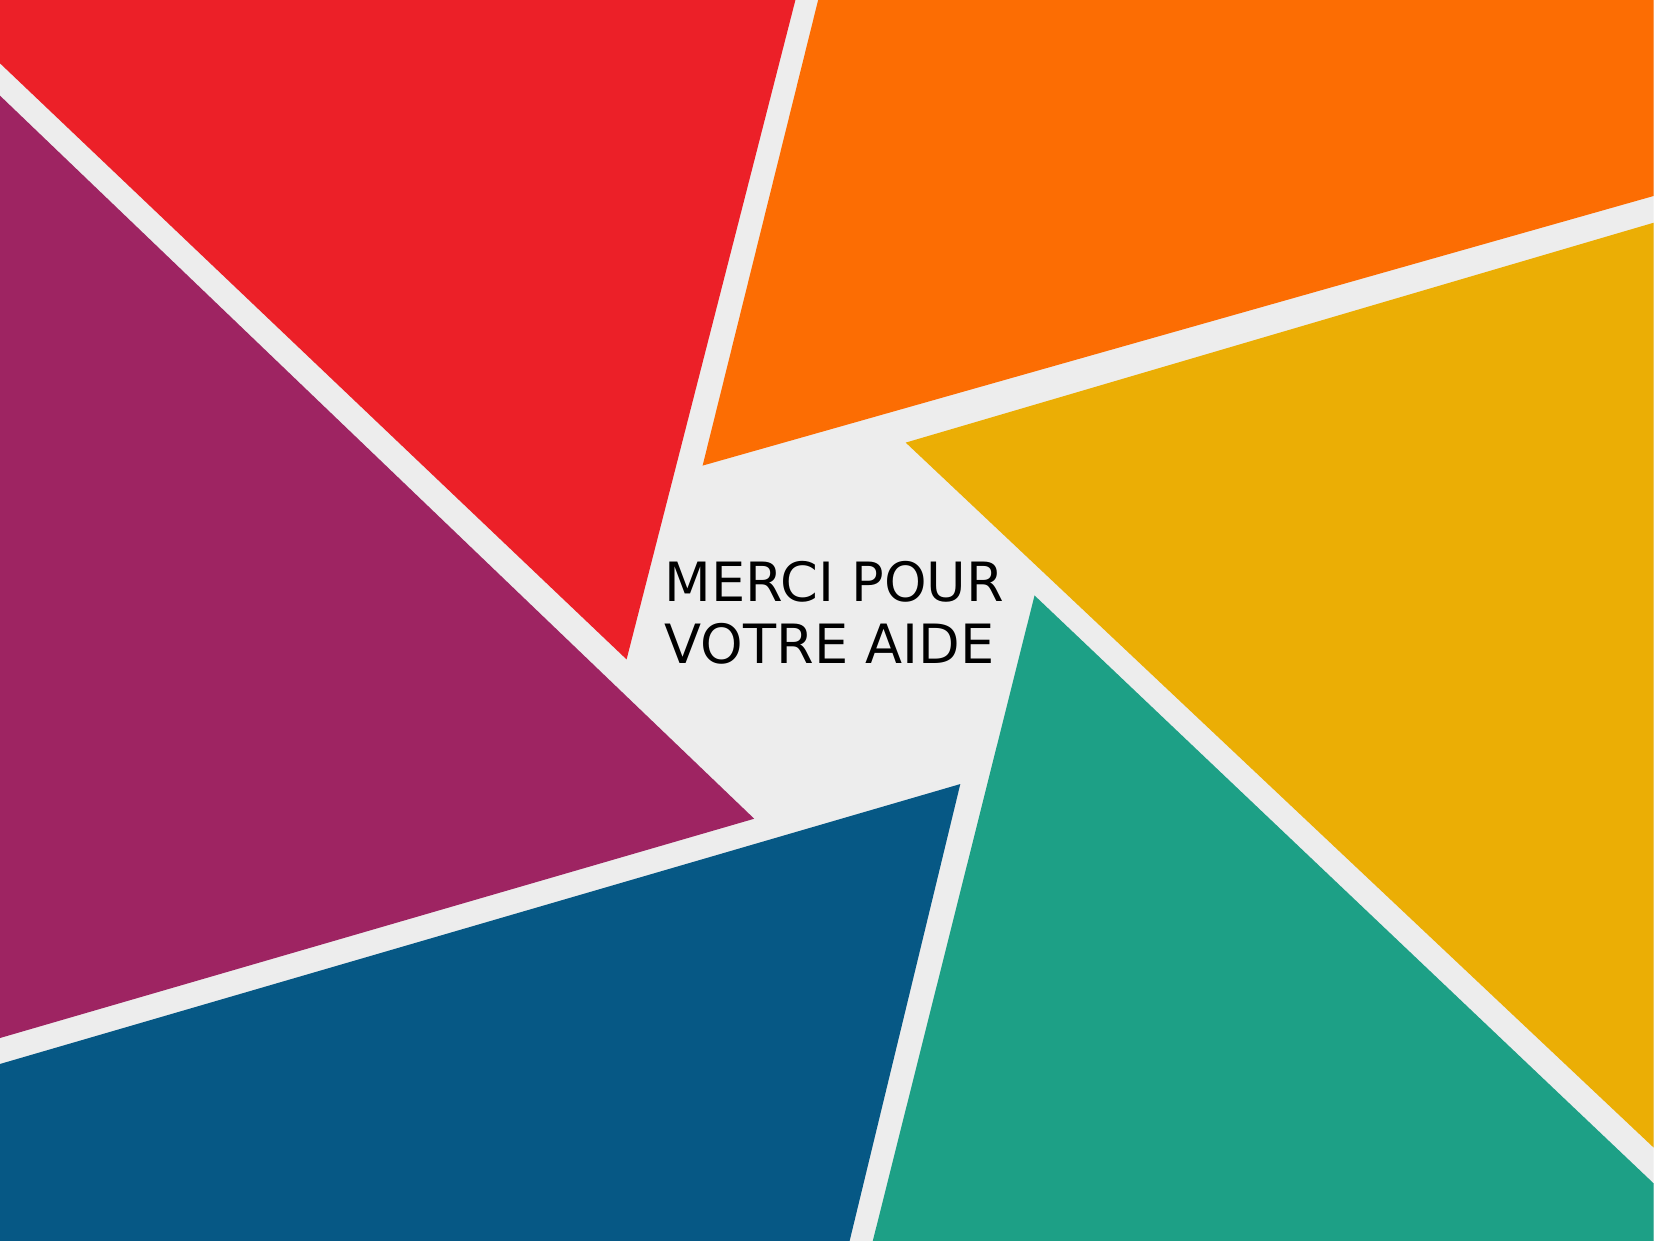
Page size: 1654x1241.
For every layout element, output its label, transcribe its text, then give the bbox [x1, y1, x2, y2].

text_box MERCI POUR VOTRE AIDE [649, 543, 1028, 686]
